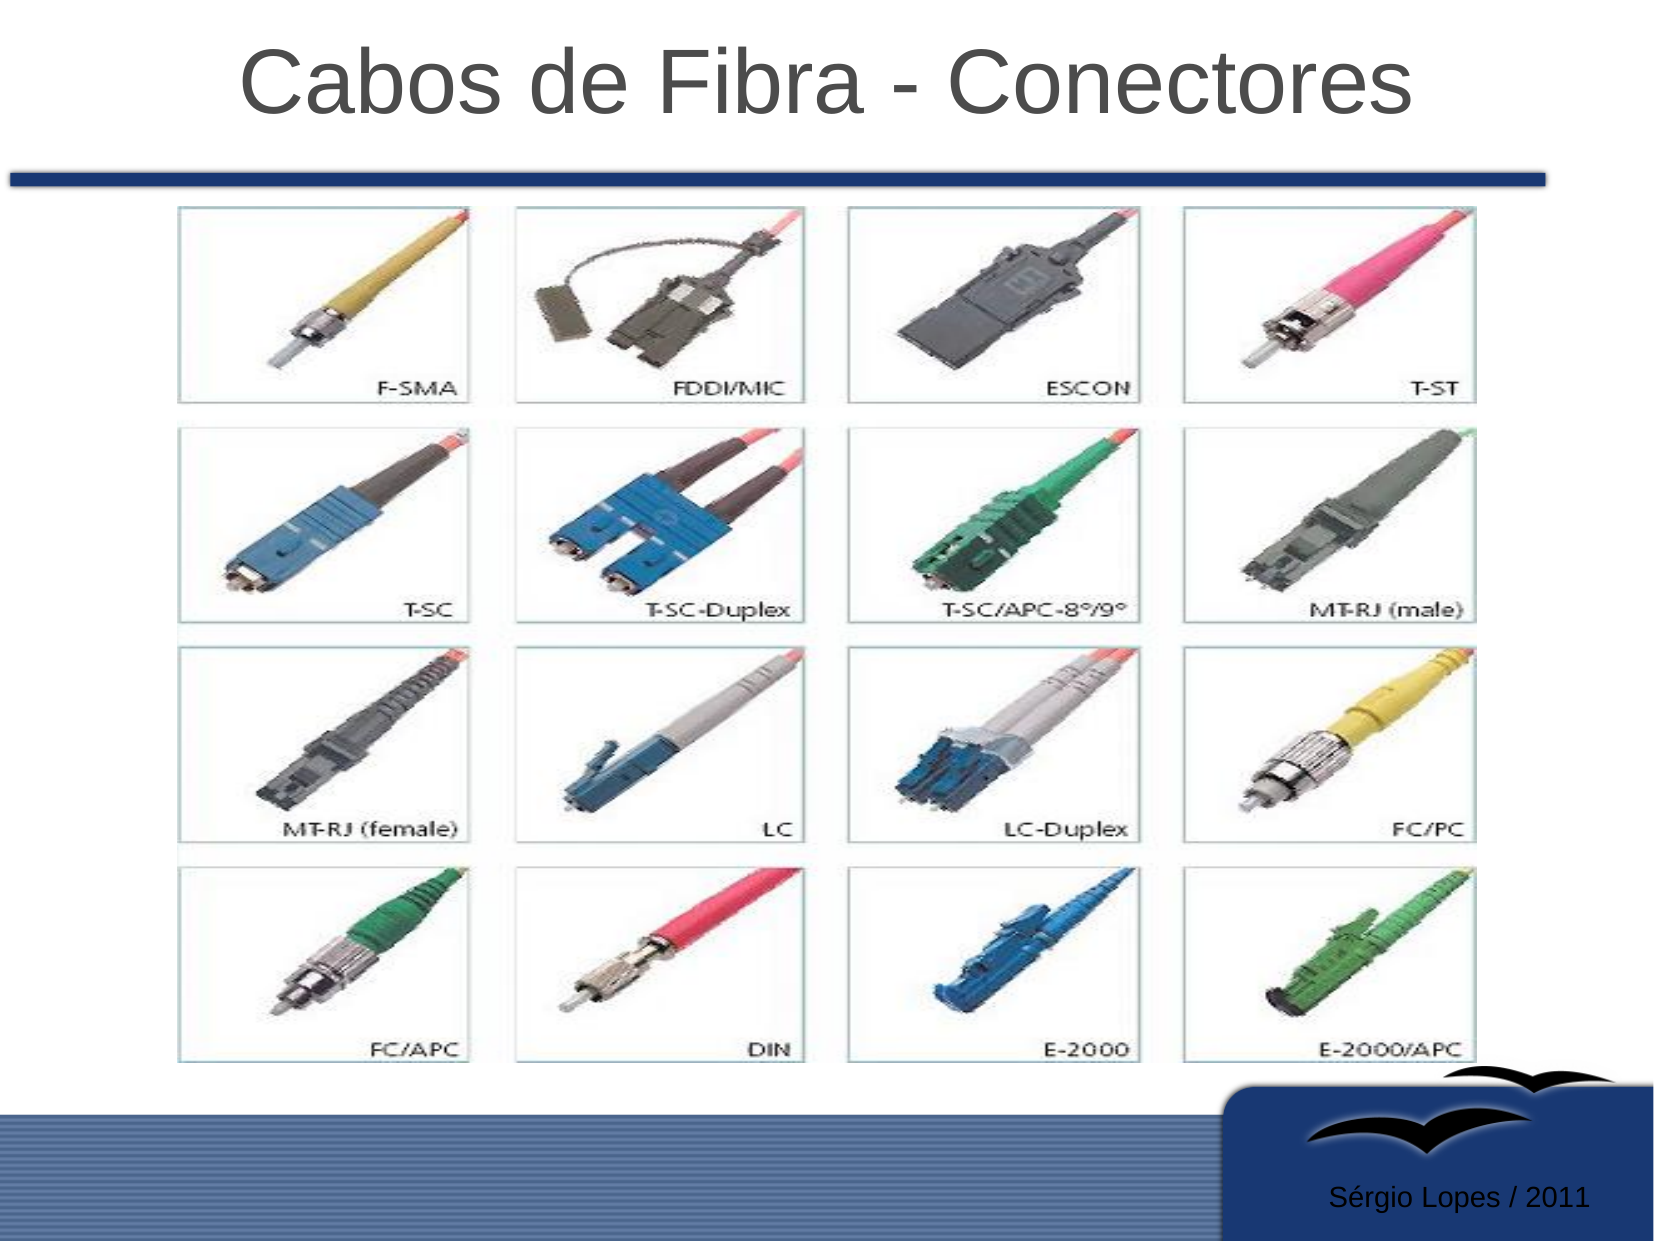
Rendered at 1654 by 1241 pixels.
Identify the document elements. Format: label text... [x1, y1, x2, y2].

picture [0, 0, 1654, 1241]
title Cabos de Fibra - Conectores [121, 0, 1534, 164]
text_box Sérgio Lopes / 2011 [1328, 1181, 1588, 1214]
